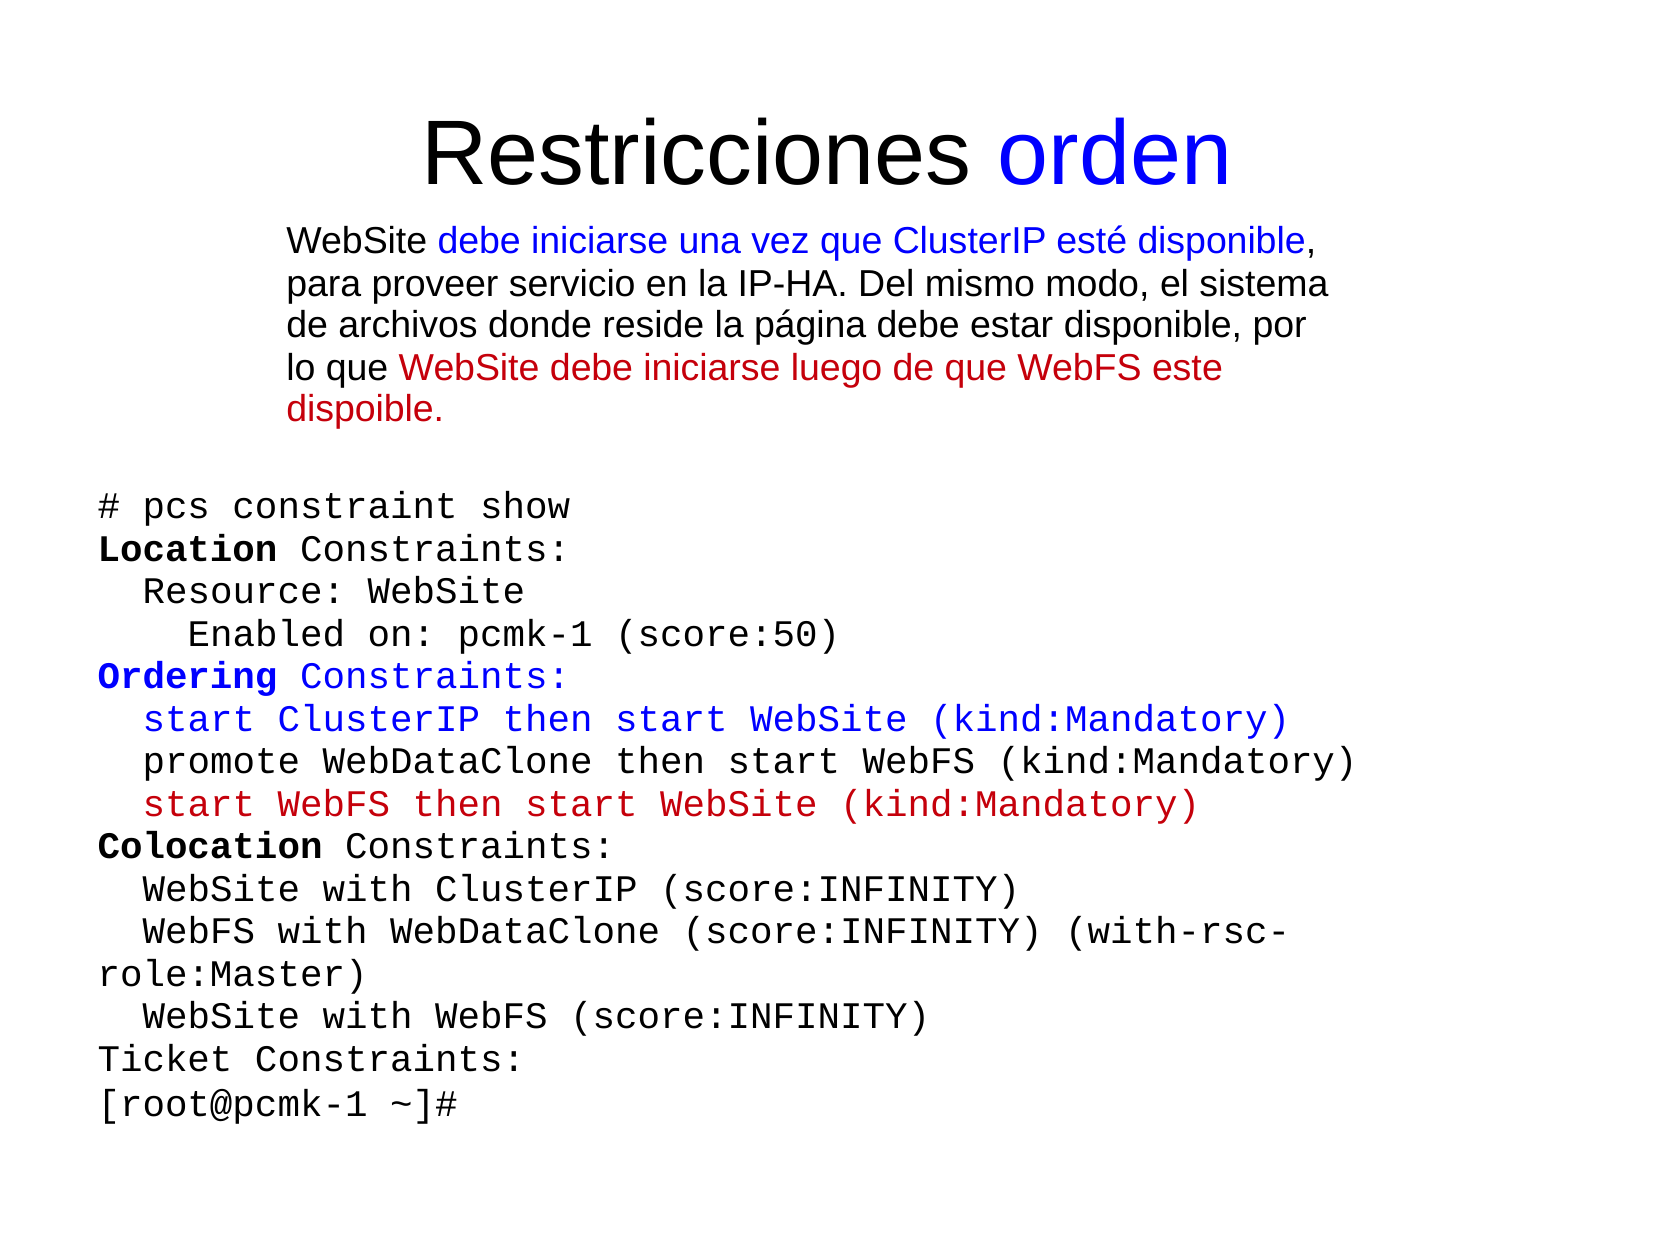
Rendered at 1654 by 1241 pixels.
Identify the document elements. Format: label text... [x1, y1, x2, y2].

text_box # pcs constraint show Location Constraints: Resource: WebSite Enabled on: pcmk-1 (score:50) Ordering Constraints: start ClusterIP then start WebSite (kind:Mandatory) promote WebDataClone then start WebFS (kind:Mandatory) start WebFS then start WebSite (kind:Mandatory) Colocation Constraints: WebSite with ClusterIP (score:INFINITY) WebFS with WebDataClone (score:INFINITY) (with-rsc-role:Master) WebSite with WebFS (score:INFINITY) Ticket Constraints: [root@pcmk-1 ~]# [82, 480, 1536, 1217]
text_box WebSite debe iniciarse una vez que ClusterIP esté disponible, para proveer servicio en la IP-HA. Del mismo modo, el sistema de archivos donde reside la página debe estar disponible, por lo que WebSite debe iniciarse luego de que WebFS este dispoible. [271, 212, 1359, 436]
title Restricciones orden [82, 49, 1571, 257]
